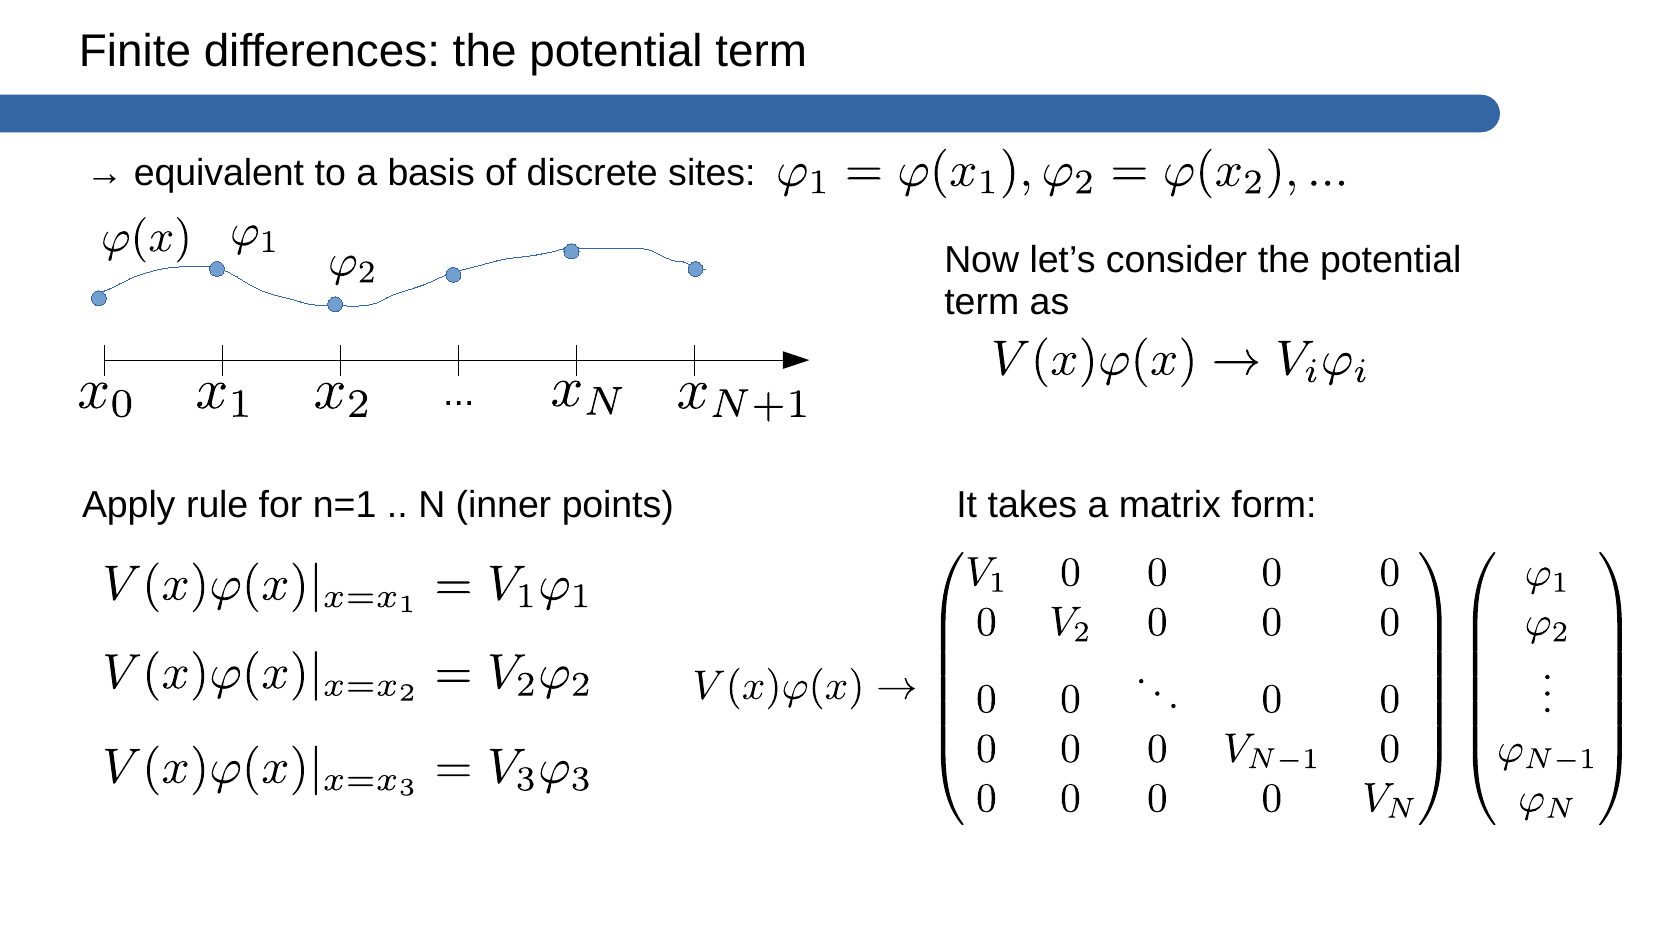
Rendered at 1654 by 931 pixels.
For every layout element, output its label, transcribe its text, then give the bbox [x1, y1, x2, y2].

picture [311, 380, 370, 420]
text_box [209, 261, 225, 277]
text_box → equivalent to a basis of discrete sites: [71, 144, 772, 201]
text_box [91, 290, 107, 306]
text_box [232, 225, 275, 256]
text_box [104, 745, 589, 796]
text_box [103, 217, 188, 263]
text_box [445, 267, 461, 283]
text_box [104, 562, 588, 613]
text_box [688, 261, 704, 277]
text_box [694, 552, 1622, 826]
text_box Now let’s consider the potential term as [929, 230, 1493, 330]
text_box [993, 337, 1366, 388]
text_box [104, 651, 589, 701]
picture [674, 380, 808, 424]
text_box [330, 255, 374, 286]
text_box [327, 296, 343, 312]
text_box ... [428, 364, 490, 422]
text_box [778, 148, 1345, 199]
text_box [563, 243, 580, 259]
title Finite differences: the potential term [78, 25, 1568, 77]
picture [550, 380, 623, 415]
text_box Apply rule for n=1 .. N (inner points) [67, 476, 690, 534]
picture [75, 380, 134, 420]
picture [193, 380, 250, 419]
text_box It takes a matrix form: [941, 476, 1388, 534]
